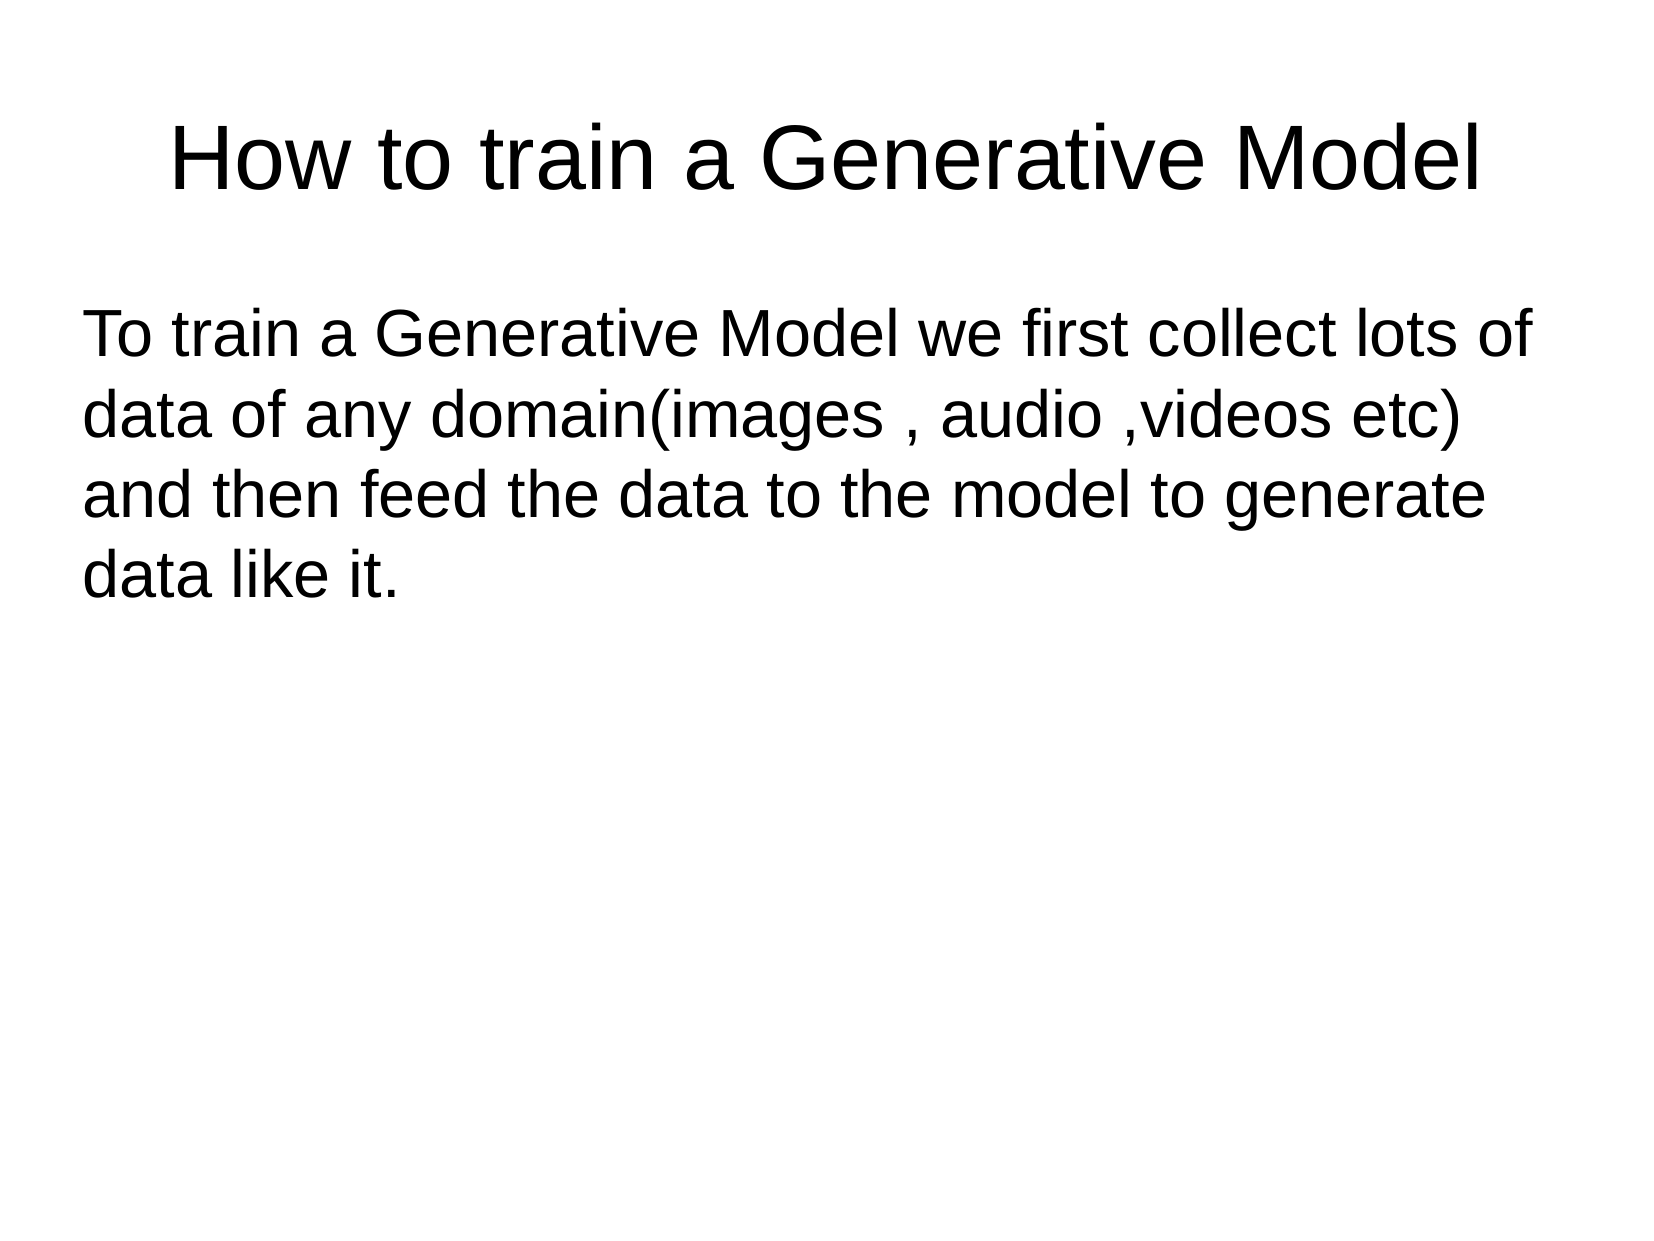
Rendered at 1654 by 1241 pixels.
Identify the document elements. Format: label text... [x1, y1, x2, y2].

list To train a Generative Model we first collect lots of data of any domain(images , audio ,videos etc) and then feed the data to the model to generate data like it. [82, 290, 1571, 1010]
title How to train a Generative Model [82, 49, 1571, 257]
